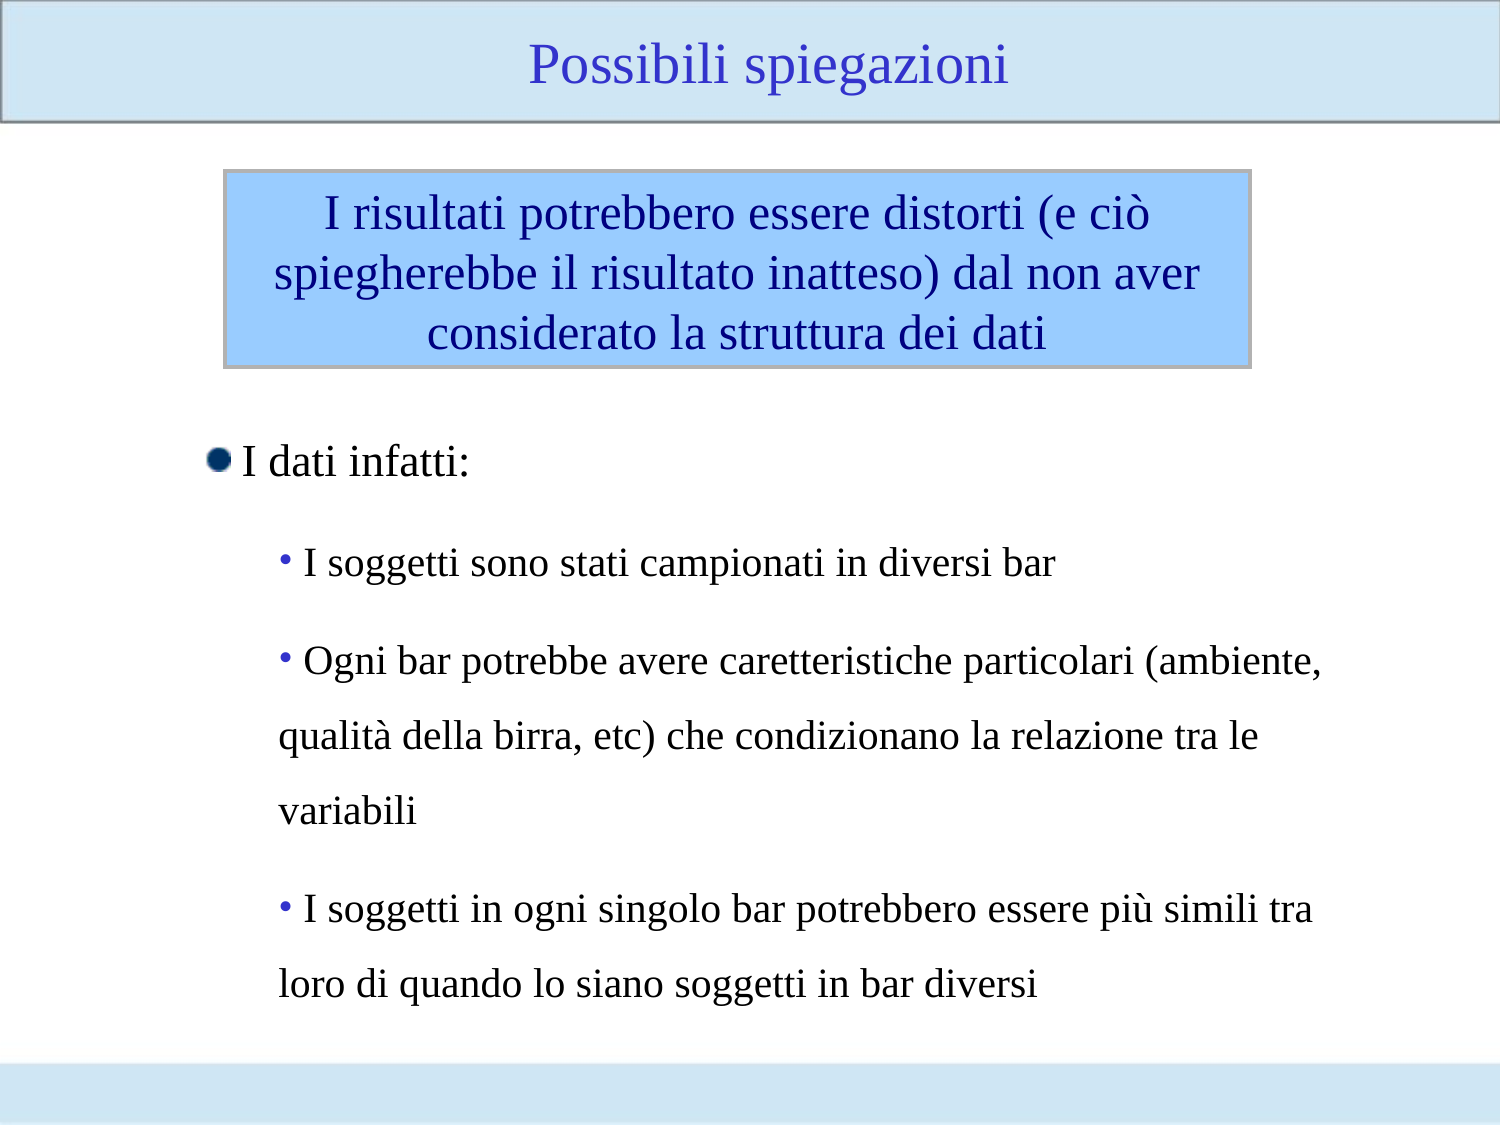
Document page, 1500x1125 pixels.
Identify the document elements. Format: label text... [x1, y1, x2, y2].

text_box I risultati potrebbero essere distorti (e ciò spiegherebbe il risultato inatteso) dal non aver considerato la struttura dei dati [224, 171, 1250, 367]
text_box I dati infatti: I soggetti sono stati campionati in diversi bar Ogni bar potrebbe avere caretteristiche particolari (ambiente, qualità della birra, etc) che condizionano la relazione tra le variabili I soggetti in ogni singolo bar potrebbero essere più simili tra loro di quando lo siano soggetti in bar diversi [188, 395, 1352, 1014]
title Possibili spiegazioni [94, 0, 1445, 154]
picture [0, 0, 1500, 1125]
